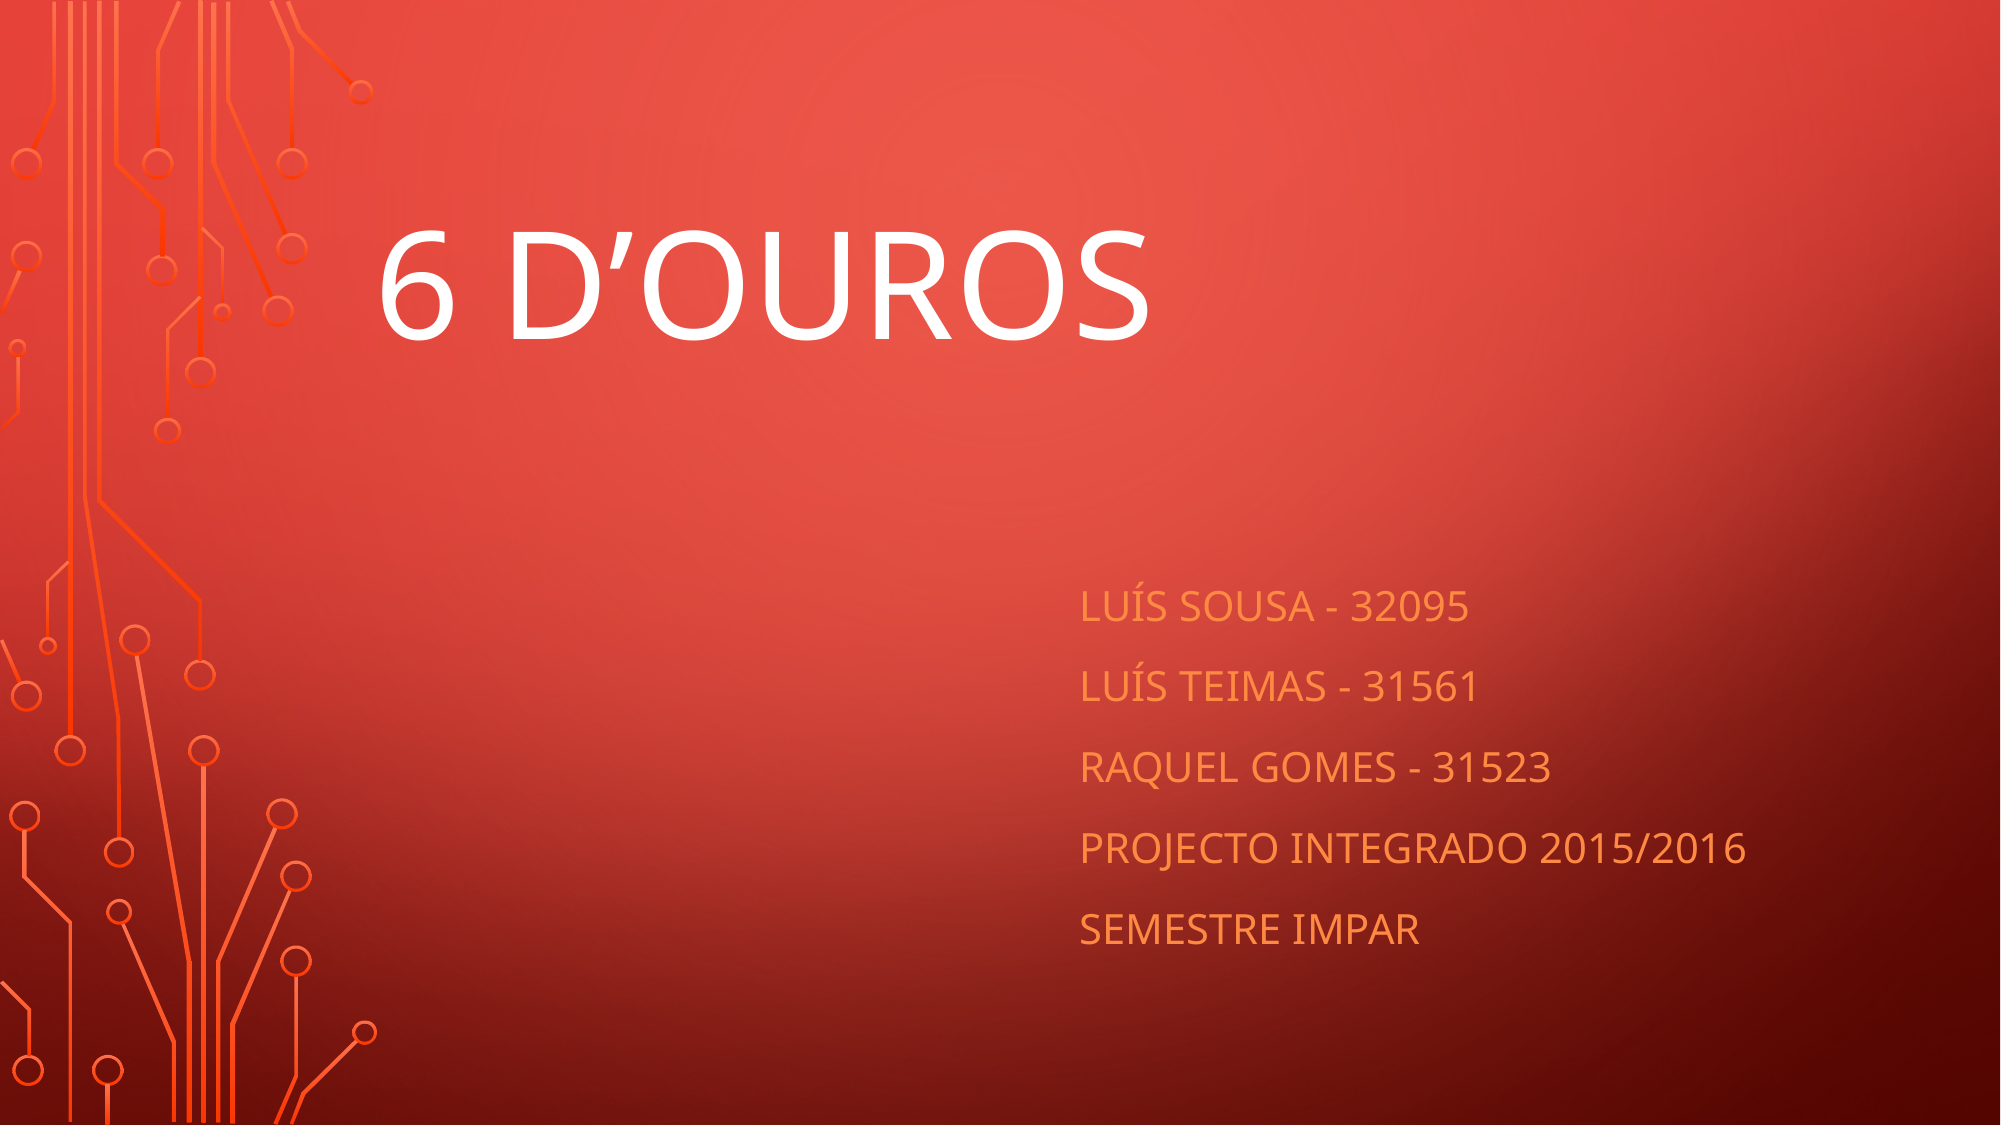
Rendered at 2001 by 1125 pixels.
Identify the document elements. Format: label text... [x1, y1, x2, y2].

subtitle Luís Sousa - 32095 Luís teimas - 31561 Raquel gomes - 31523 Projecto integrado 2015/2016 Semestre impar [1064, 561, 1859, 1023]
title 6 D’OUROS [134, 187, 1578, 380]
